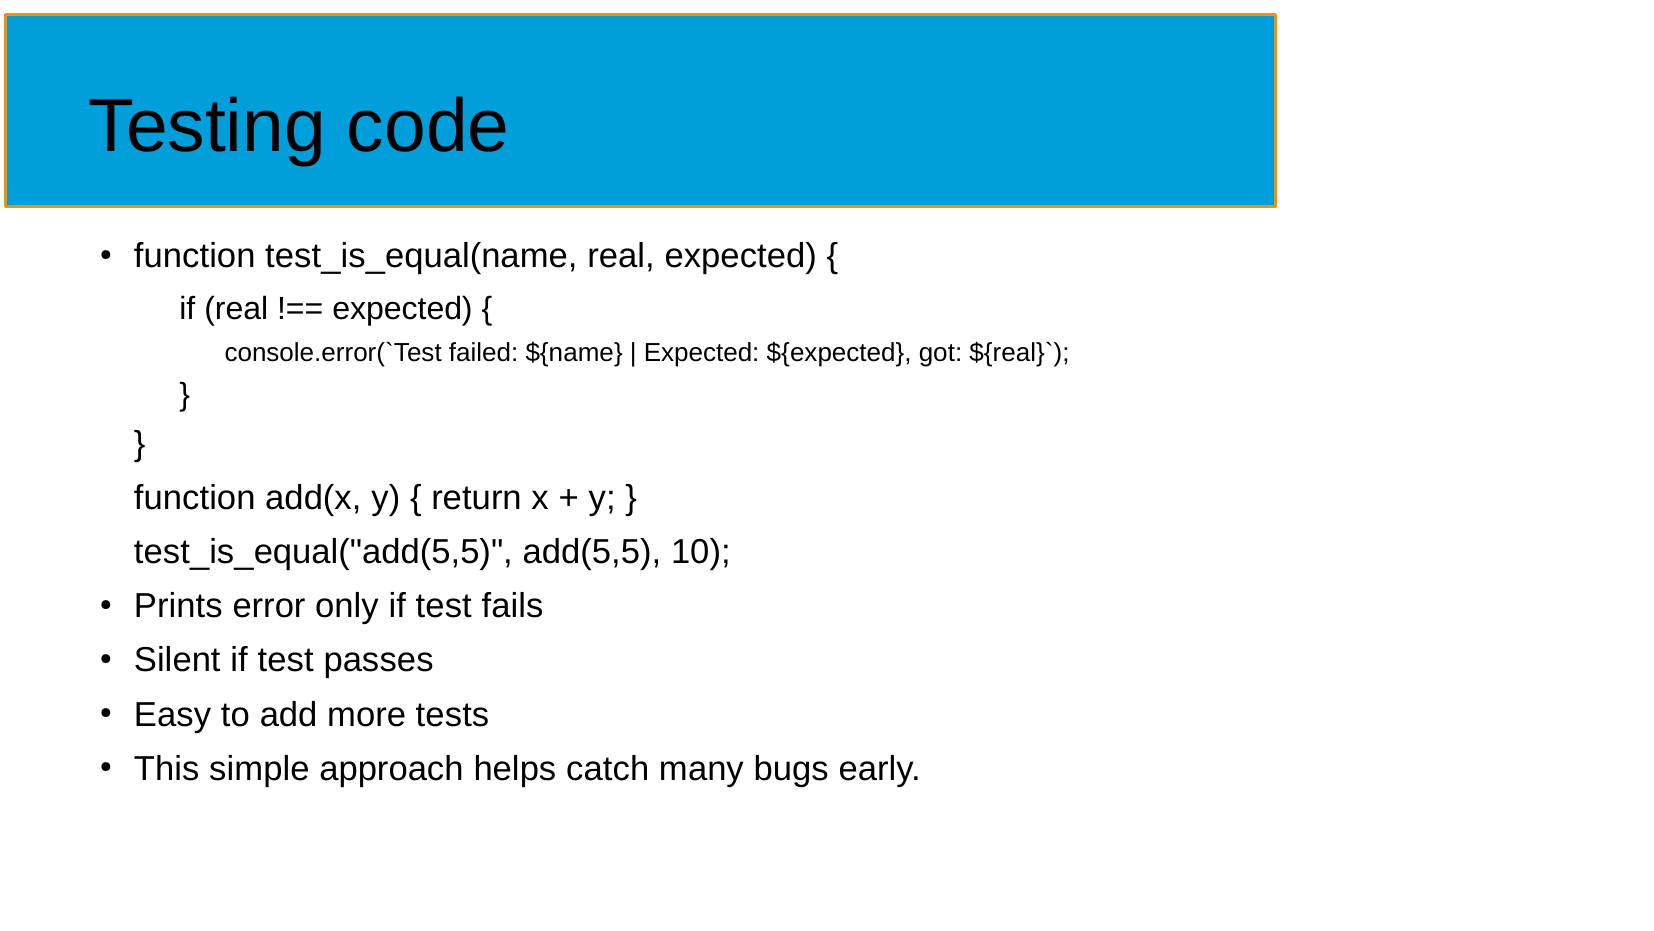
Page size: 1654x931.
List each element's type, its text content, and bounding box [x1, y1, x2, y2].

title Testing code [88, 44, 1565, 207]
list function test_is_equal(name, real, expected) { if (real !== expected) { console.error(`Test failed: ${name} | Expected: ${expected}, got: ${real}`); } } function add(x, y) { return x + y; } test_is_equal("add(5,5)", add(5,5), 10); Prints error only if test fails Silent if test passes Easy to add more tests This simple approach helps catch many bugs early. [88, 236, 1565, 798]
